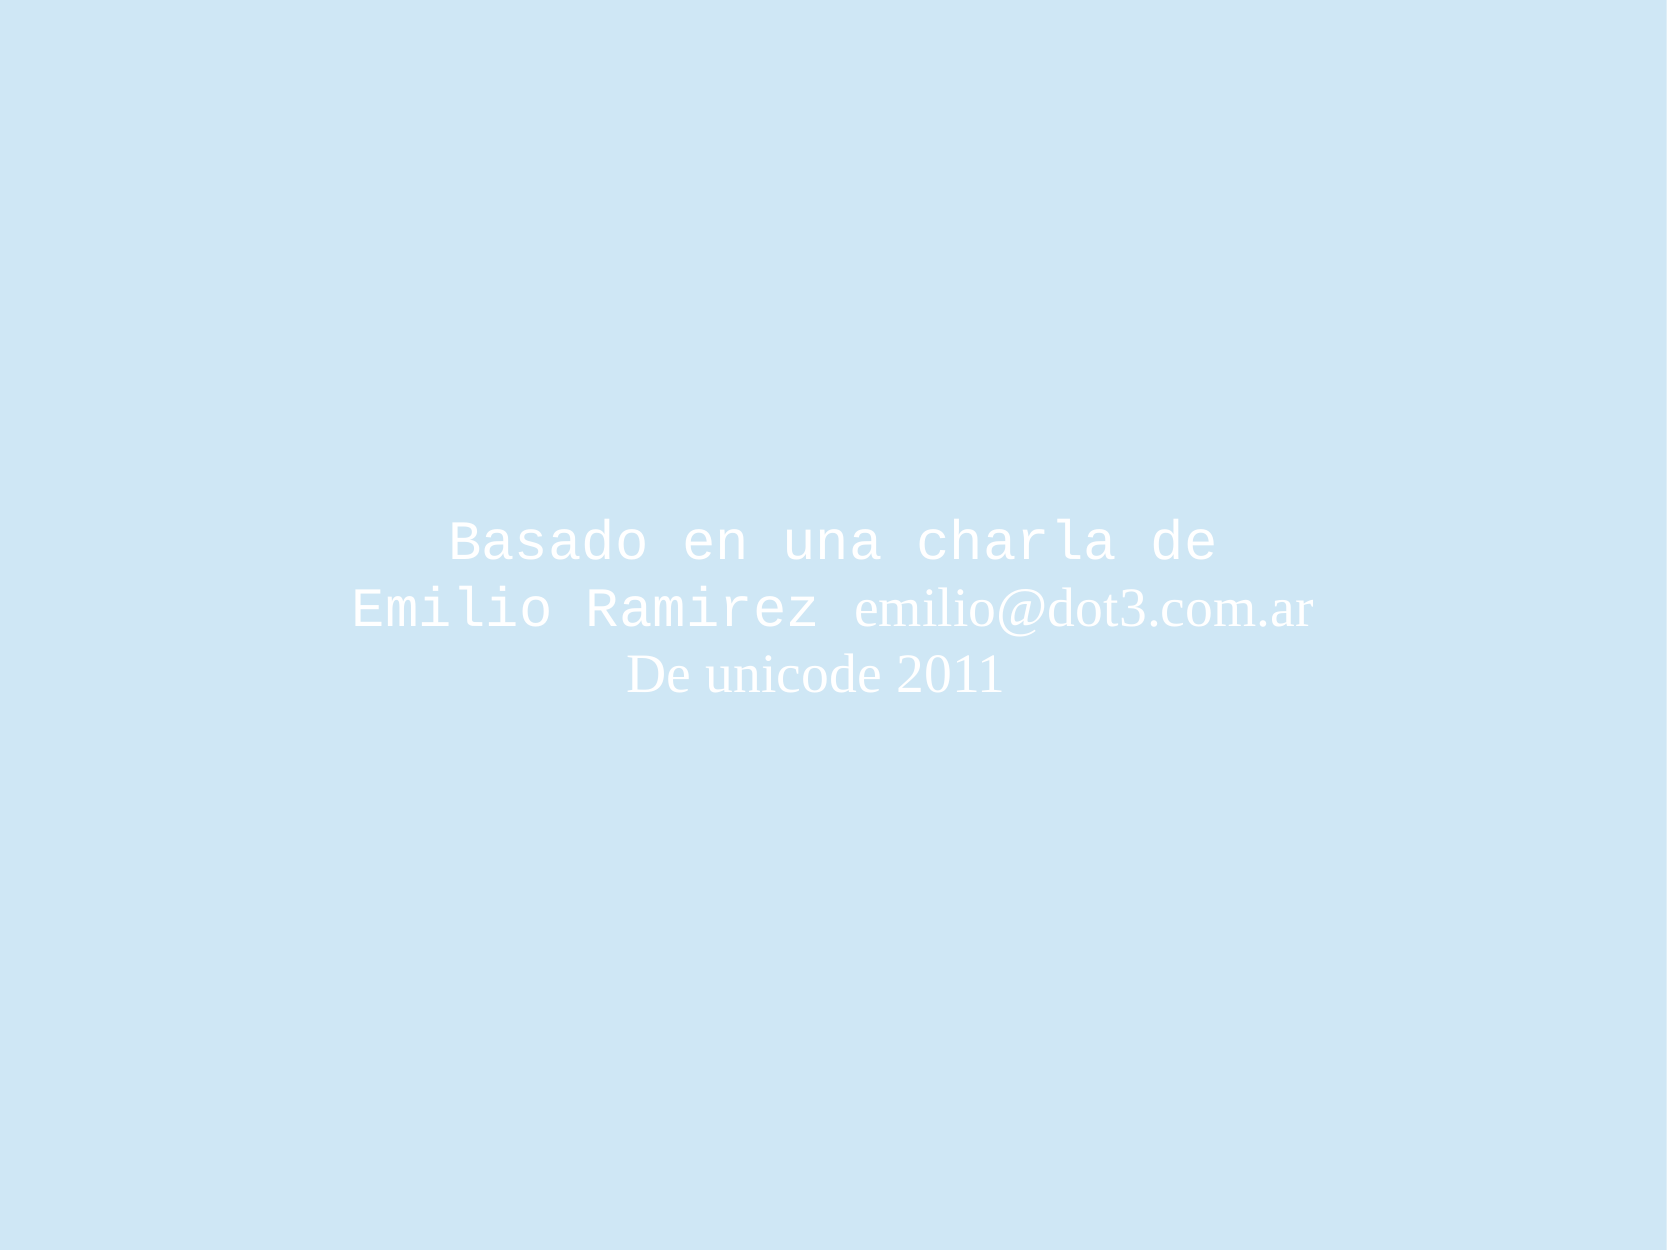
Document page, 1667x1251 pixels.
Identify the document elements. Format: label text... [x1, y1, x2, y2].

text_box Basado en una charla de Emilio Ramirez emilio@dot3.com.ar De unicode 2011 [0, 0, 1667, 1250]
